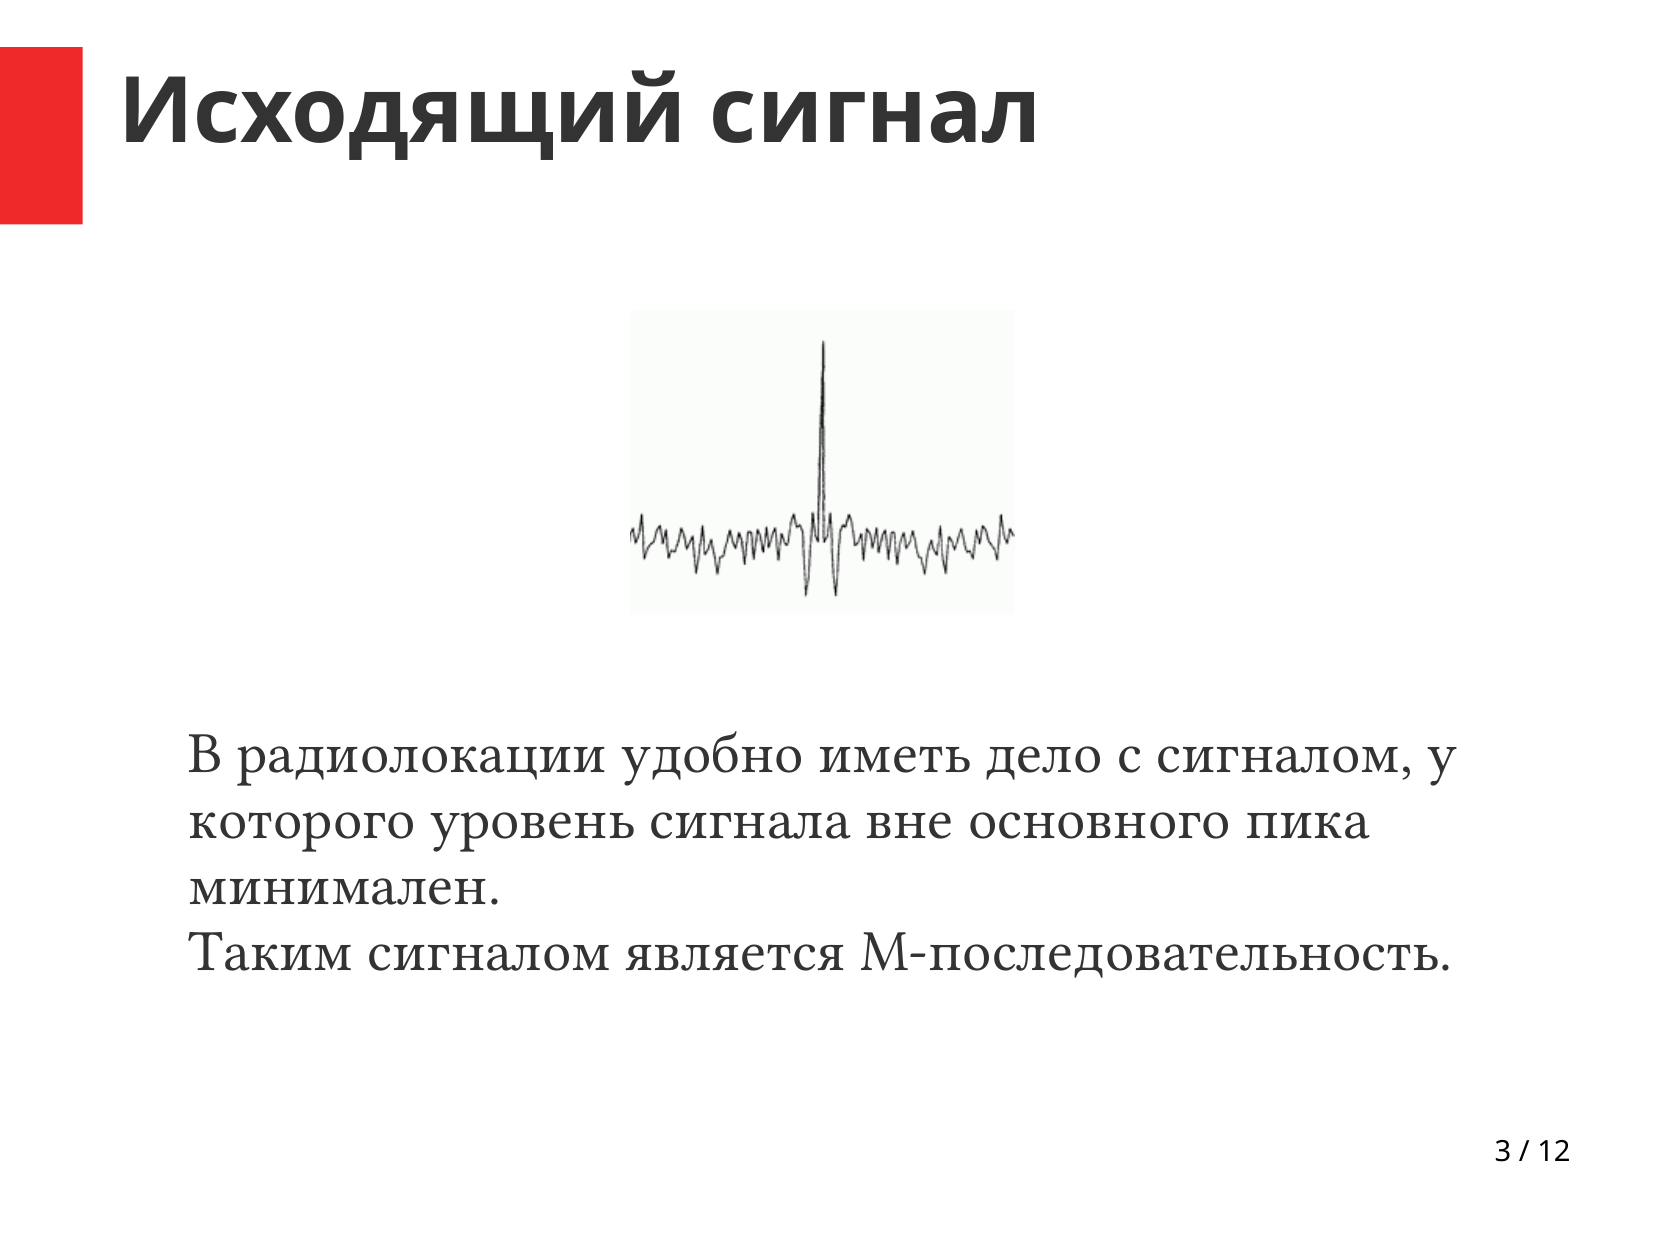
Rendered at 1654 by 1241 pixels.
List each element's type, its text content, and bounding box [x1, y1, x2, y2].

title Исходящий сигнал [118, 49, 1571, 166]
list В радиолокации удобно иметь дело с сигналом, у которого уровень сигнала вне основного пика минимален. Таким сигналом является M-последовательность. [118, 720, 1536, 1074]
picture [630, 310, 1015, 616]
